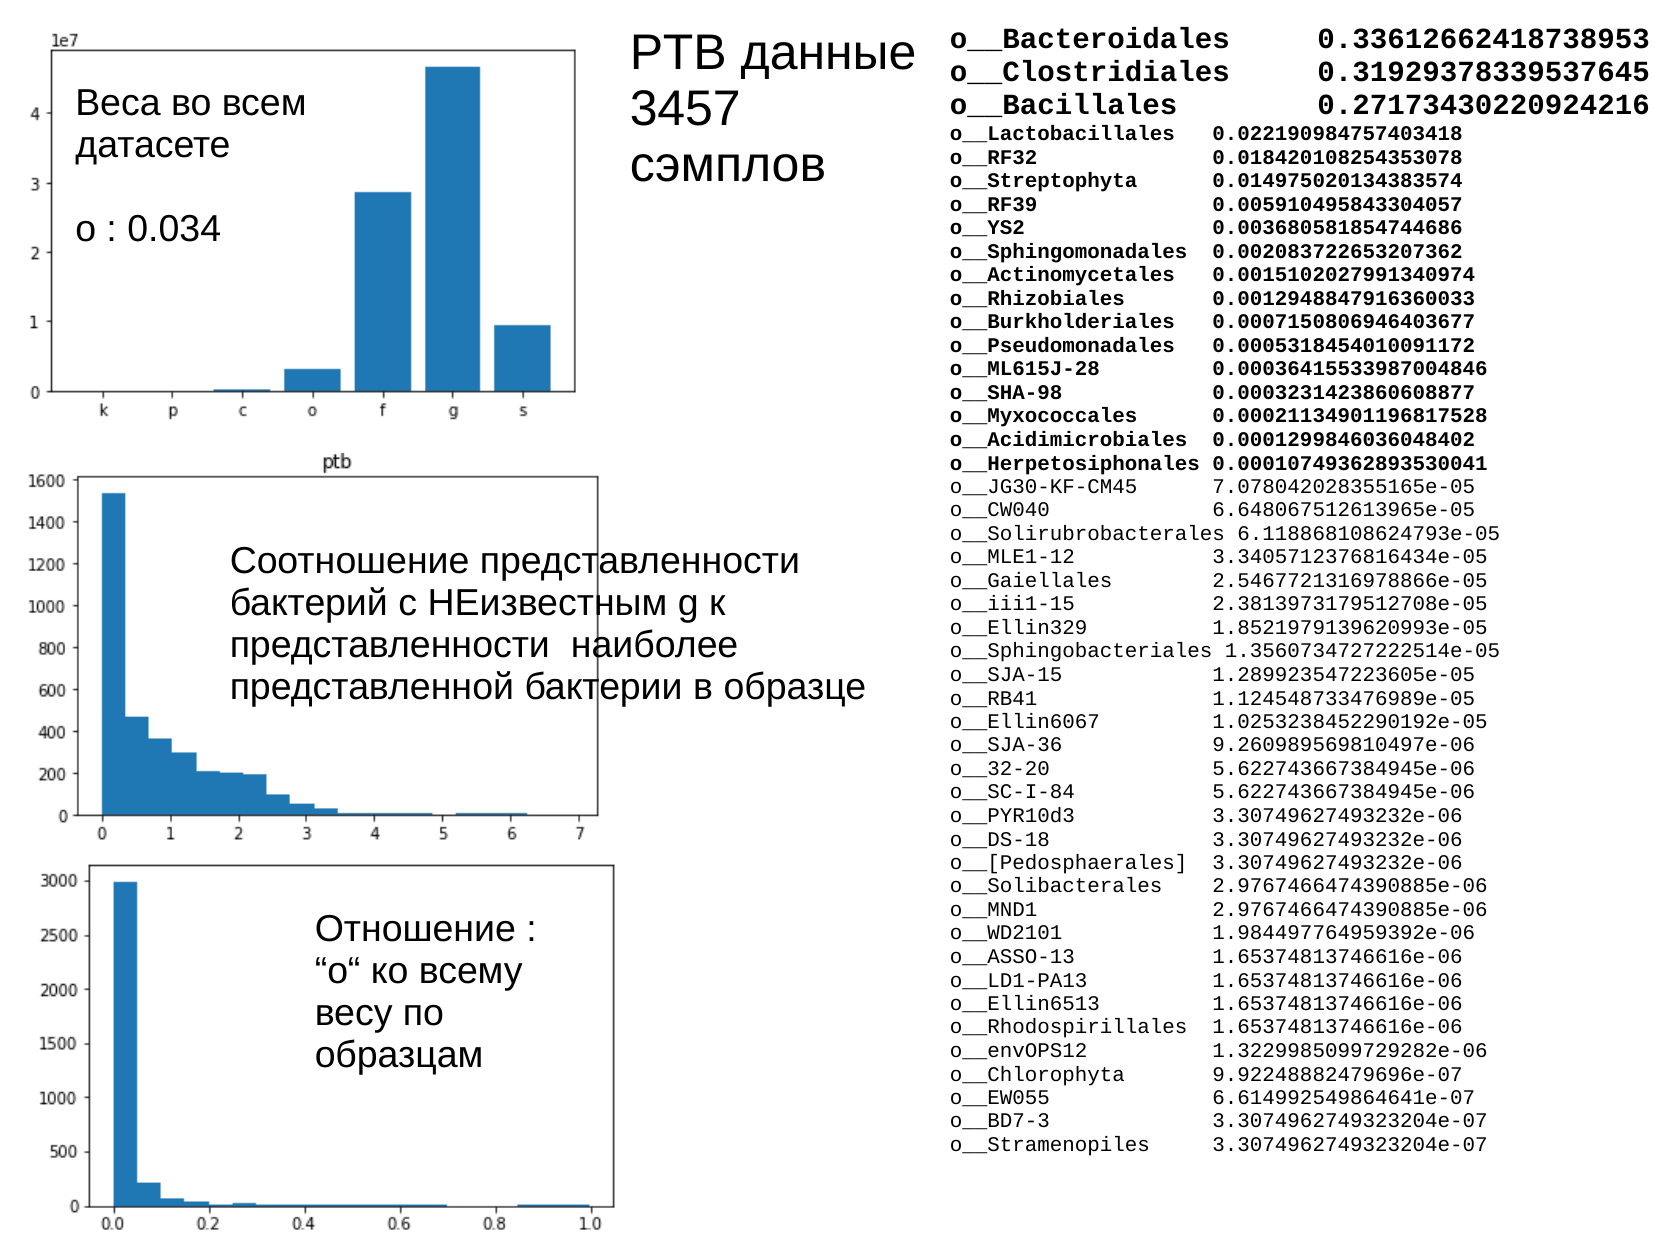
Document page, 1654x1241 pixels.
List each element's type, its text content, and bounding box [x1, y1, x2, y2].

text_box PTB данные 3457 сэмплов [615, 17, 935, 256]
text_box Веса во всем датасете o : 0.034 [60, 73, 331, 299]
text_box Соотношение представленности бактерий с НЕизвестным g к представленности наиболее представленной бактерии в образце [215, 532, 935, 882]
text_box o__Bacteroidales 0.33612662418738953 o__Clostridiales 0.31929378339537645 o__Bacillales 0.27173430220924216 o__Lactobacillales 0.022190984757403418 o__RF32 0.018420108254353078 o__Streptophyta 0.014975020134383574 o__RF39 0.005910495843304057 o__YS2 0.003680581854744686 o__Sphingomonadales 0.002083722653207362 o__Actinomycetales 0.0015102027991340974 o__Rhizobiales 0.0012948847916360033 o__Burkholderiales 0.0007150806946403677 o__Pseudomonadales 0.0005318454010091172 o__ML615J-28 0.00036415533987004846 o__SHA-98 0.0003231423860608877 o__Myxococcales 0.00021134901196817528 o__Acidimicrobiales 0.0001299846036048402 o__Herpetosiphonales 0.00010749362893530041 o__JG30-KF-CM45 7.078042028355165e-05 o__CW040 6.648067512613965e-05 o__Solirubrobacterales 6.118868108624793e-05 o__MLE1-12 3.3405712376816434e-05 o__Gaiellales 2.5467721316978866e-05 o__iii1-15 2.3813973179512708e-05 o__Ellin329 1.8521979139620993e-05 o__Sphingobacteriales 1.3560734727222514e-05 o__SJA-15 1.289923547223605e-05 o__RB41 1.124548733476989e-05 o__Ellin6067 1.0253238452290192e-05 o__SJA-36 9.260989569810497e-06 o__32-20 5.622743667384945e-06 o__SC-I-84 5.622743667384945e-06 o__PYR10d3 3.30749627493232e-06 o__DS-18 3.30749627493232e-06 o__[Pedosphaerales] 3.30749627493232e-06 o__Solibacterales 2.9767466474390885e-06 o__MND1 2.9767466474390885e-06 o__WD2101 1.984497764959392e-06 o__ASSO-13 1.65374813746616e-06 o__LD1-PA13 1.65374813746616e-06 o__Ellin6513 1.65374813746616e-06 o__Rhodospirillales 1.65374813746616e-06 o__envOPS12 1.3229985099729282e-06 o__Chlorophyta 9.92248882479696e-07 o__EW055 6.614992549864641e-07 o__BD7-3 3.3074962749323204e-07 o__Stramenopiles 3.3074962749323204e-07 [935, 17, 1654, 1241]
picture [20, 453, 646, 1241]
text_box Отношение : “o“ ко всему весу по образцам [300, 900, 571, 1125]
picture [15, 17, 601, 436]
